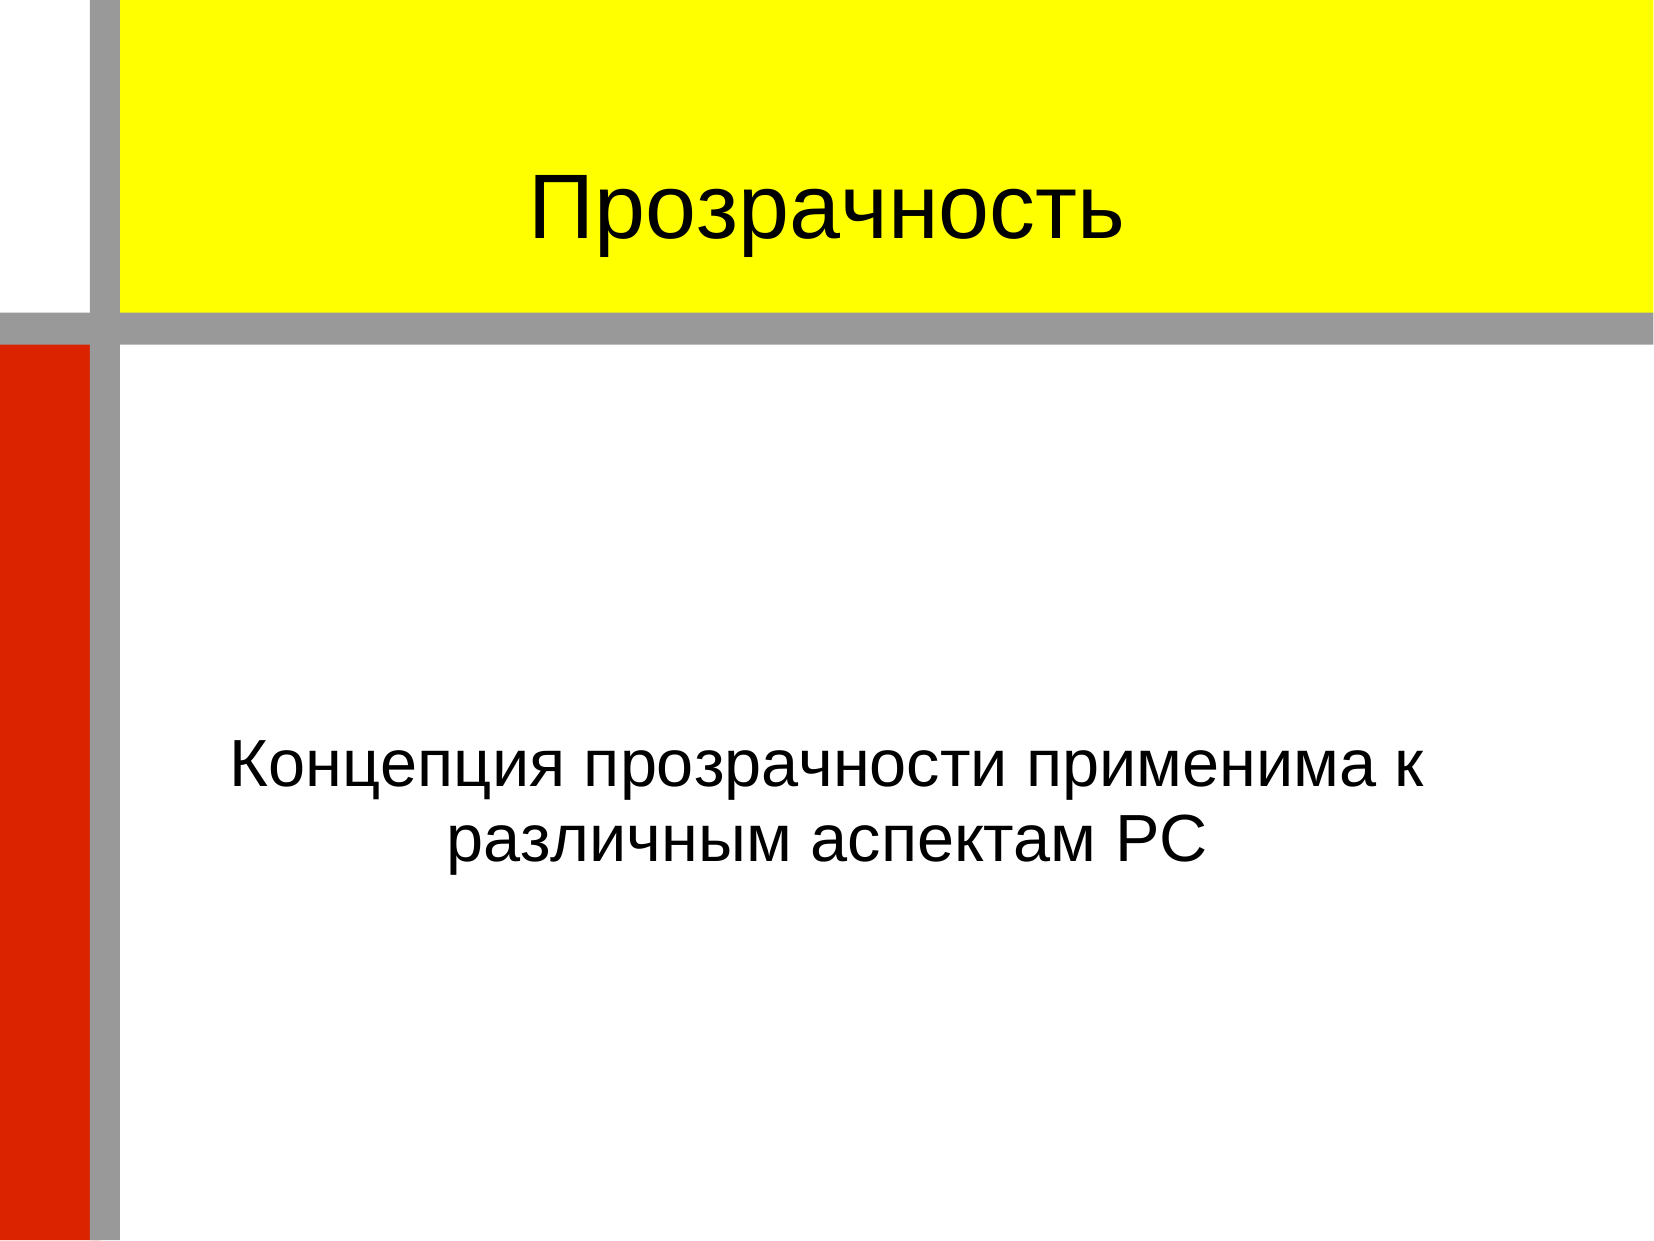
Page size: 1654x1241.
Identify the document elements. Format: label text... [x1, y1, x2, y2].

subtitle Концепция прозрачности применима к различным аспектам РС [121, 399, 1534, 1203]
title Прозрачность [121, 110, 1534, 303]
